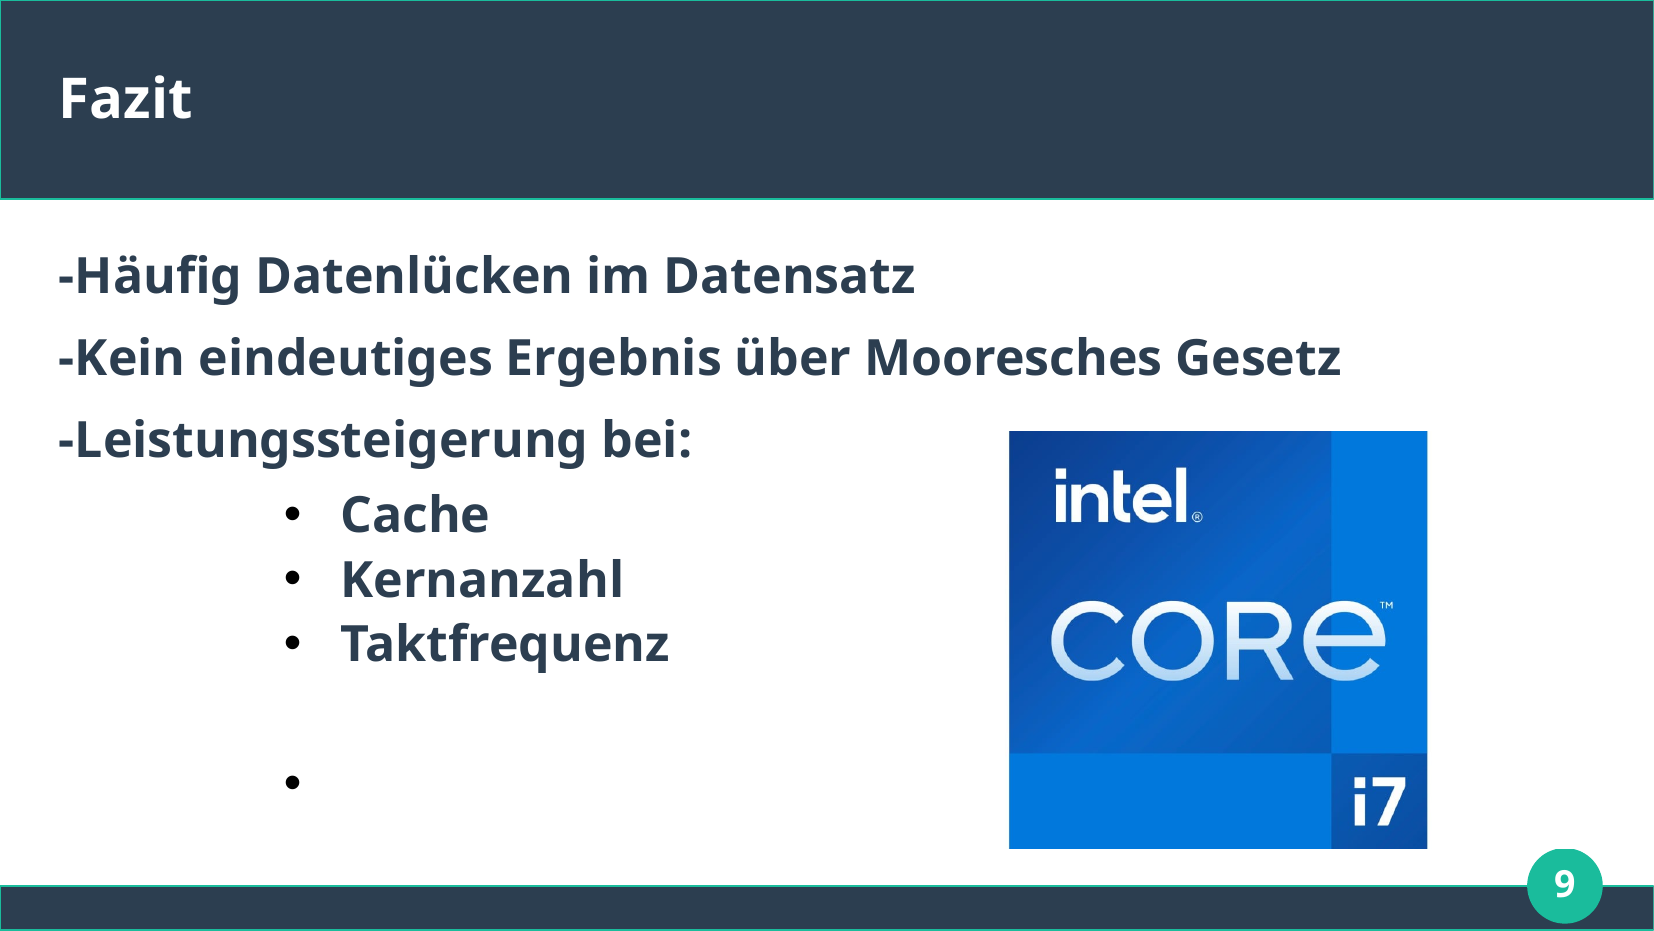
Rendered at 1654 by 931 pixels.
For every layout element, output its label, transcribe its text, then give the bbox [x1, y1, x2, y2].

title Fazit [59, 37, 1595, 155]
list -Häufig Datenlücken im Datensatz -Kein eindeutiges Ergebnis über Mooresches Gesetz -Leistungssteigerung bei: Cache Kernanzahl Taktfrequenz [59, 243, 1595, 864]
picture [847, 432, 1589, 849]
text_box [1505, 848, 1625, 923]
